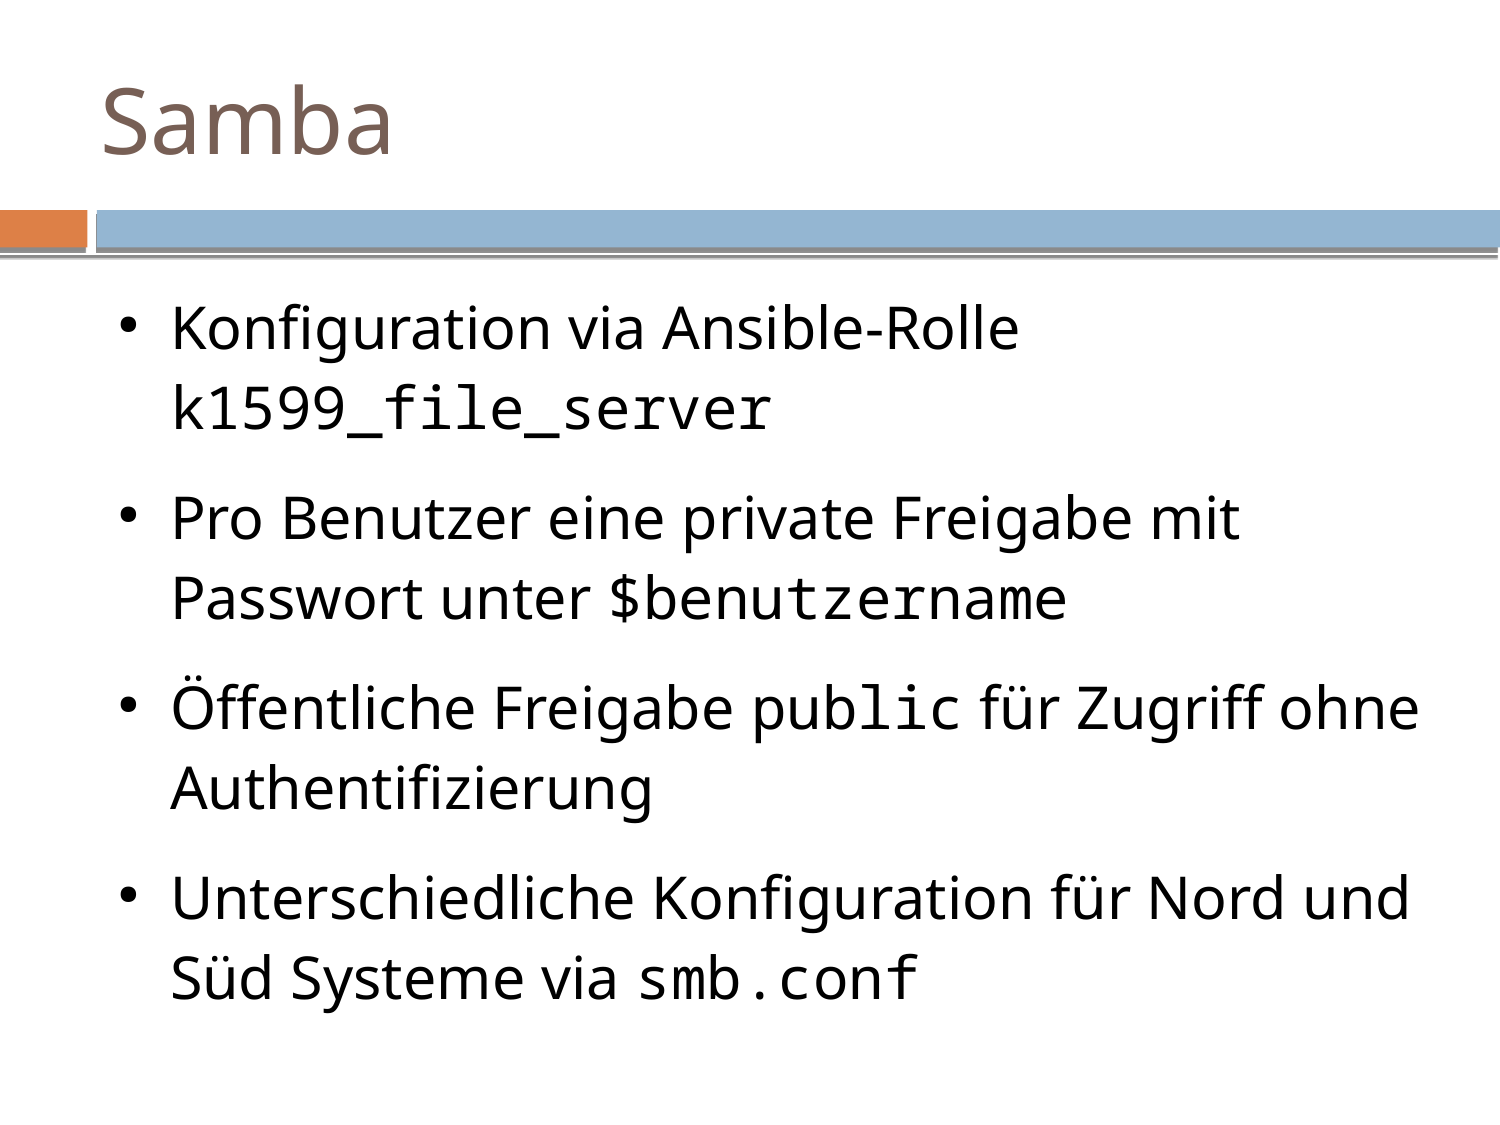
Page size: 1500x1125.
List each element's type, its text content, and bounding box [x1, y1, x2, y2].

title Samba [100, 11, 1500, 226]
list Konfiguration via Ansible-Rolle k1599_file_server Pro Benutzer eine private Freigabe mit Passwort unter $benutzername Öffentliche Freigabe public für Zugriff ohne Authentifizierung Unterschiedliche Konfiguration für Nord und Süd Systeme via smb.conf [100, 286, 1438, 1024]
